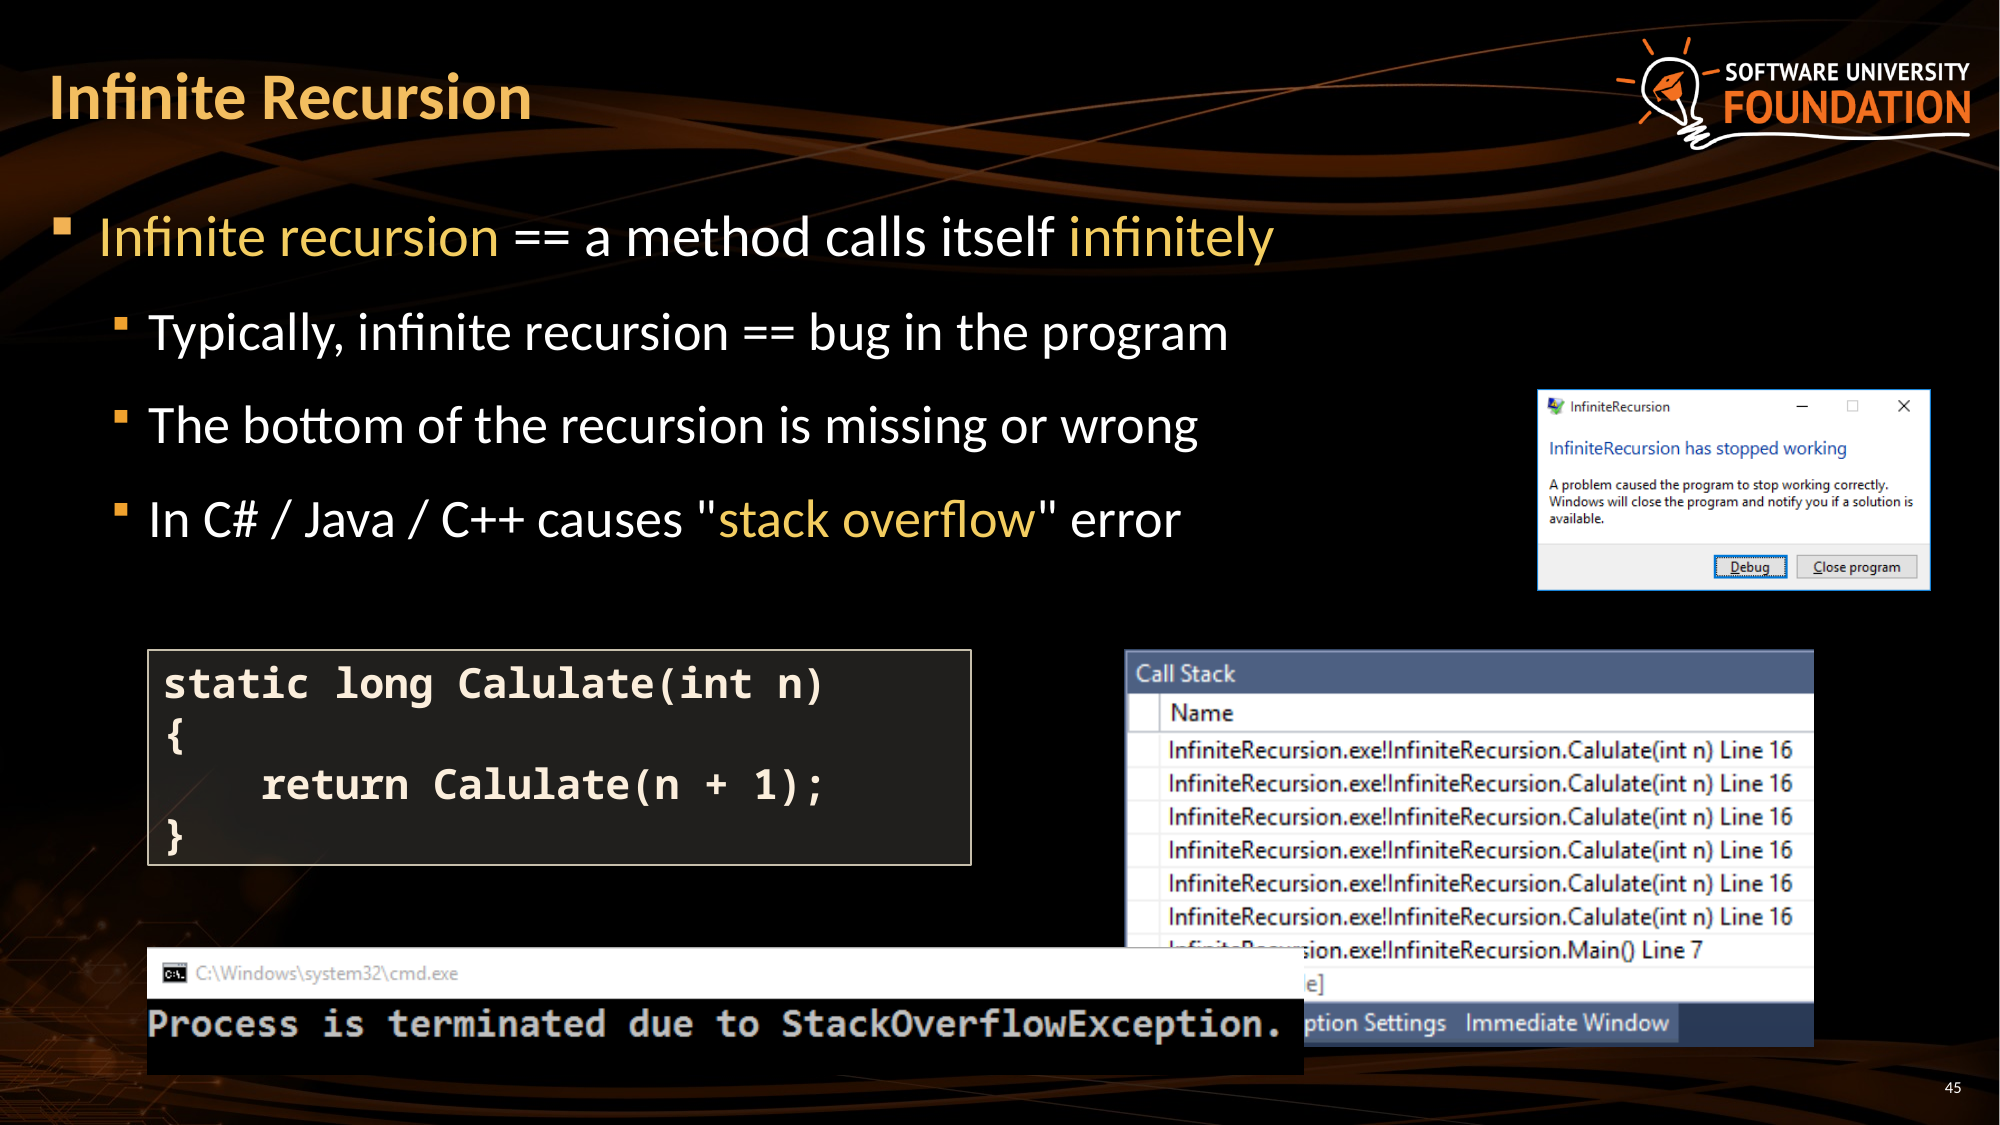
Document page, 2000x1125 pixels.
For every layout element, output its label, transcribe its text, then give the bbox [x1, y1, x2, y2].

text_box static long Calulate(int n) { return Calulate(n + 1); } [147, 649, 971, 865]
list Infinite recursion == a method calls itself infinitely Typically, infinite recursion == bug in the program The bottom of the recursion is missing or wrong In C# / Java / C++ causes "stack overflow" error [31, 188, 1968, 1103]
title Infinite Recursion [30, 6, 1602, 189]
picture [0, 0, 2000, 1125]
